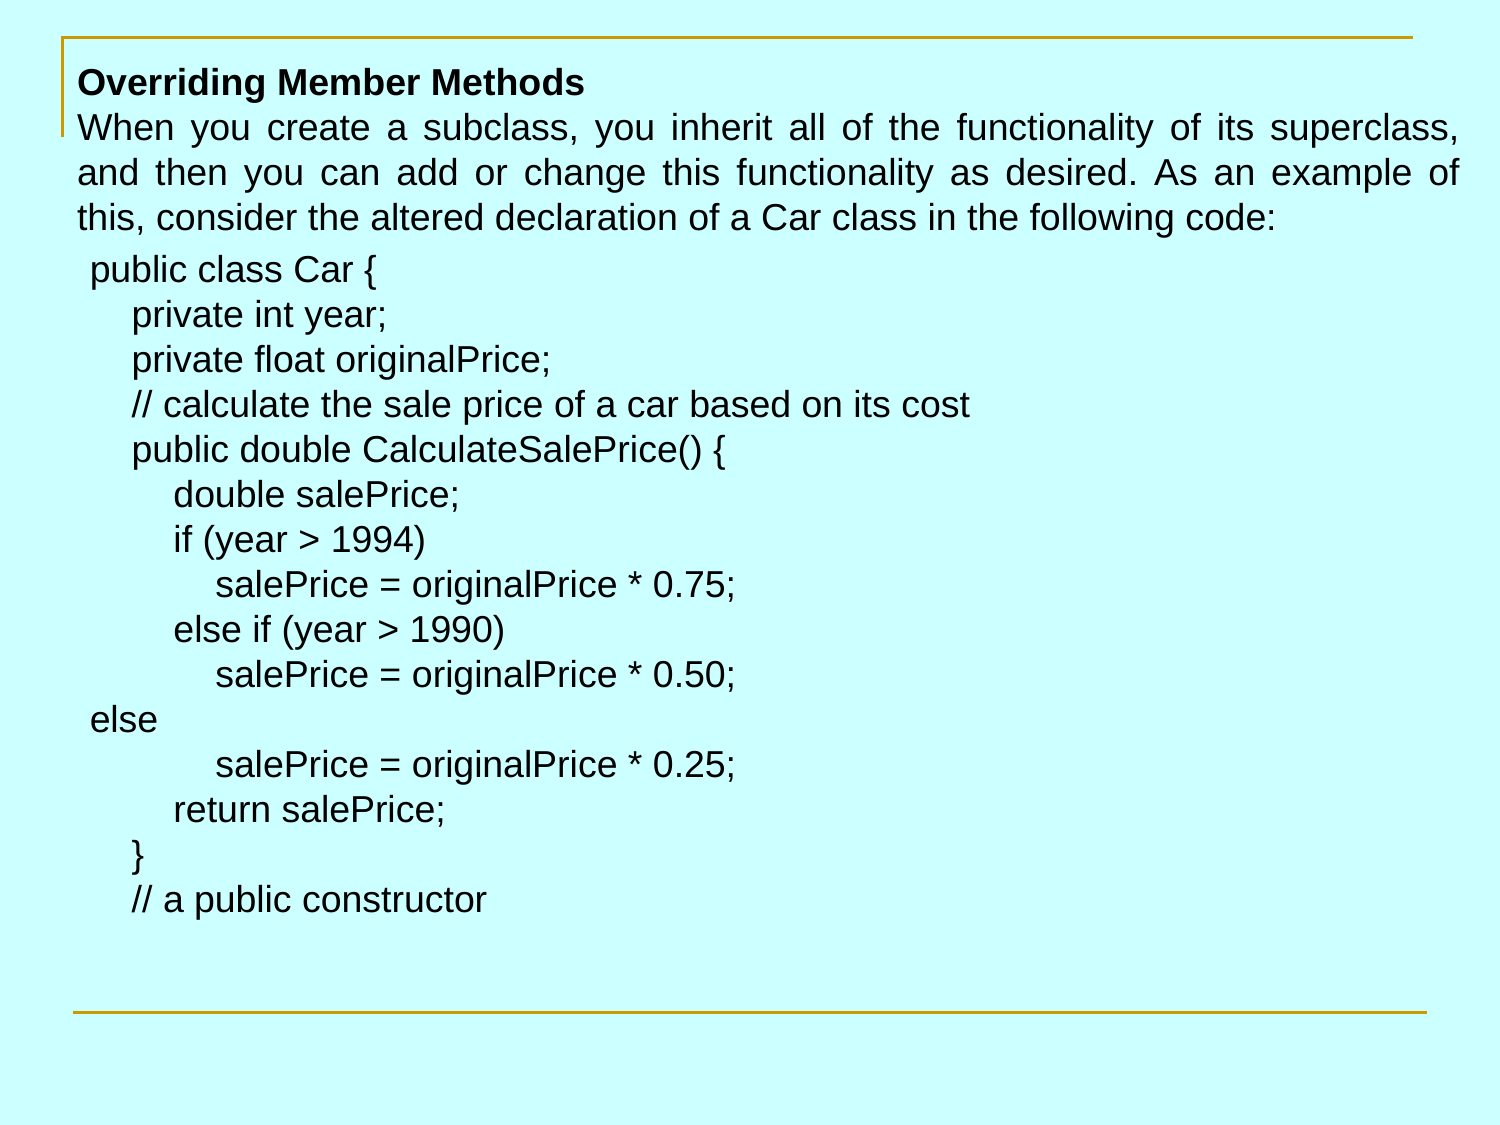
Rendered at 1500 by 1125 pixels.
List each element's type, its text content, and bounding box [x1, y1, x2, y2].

text_box Overriding Member Methods When you create a subclass, you inherit all of the functionality of its superclass, and then you can add or change this functionality as desired. As an example of this, consider the altered declaration of a Car class in the following code: [62, 49, 1475, 246]
text_box public class Car { private int year; private float originalPrice; // calculate the sale price of a car based on its cost public double CalculateSalePrice() { double salePrice; if (year > 1994) salePrice = originalPrice * 0.75; else if (year > 1990) salePrice = originalPrice * 0.50; else salePrice = originalPrice * 0.25; return salePrice; } // a public constructor [74, 237, 1450, 973]
